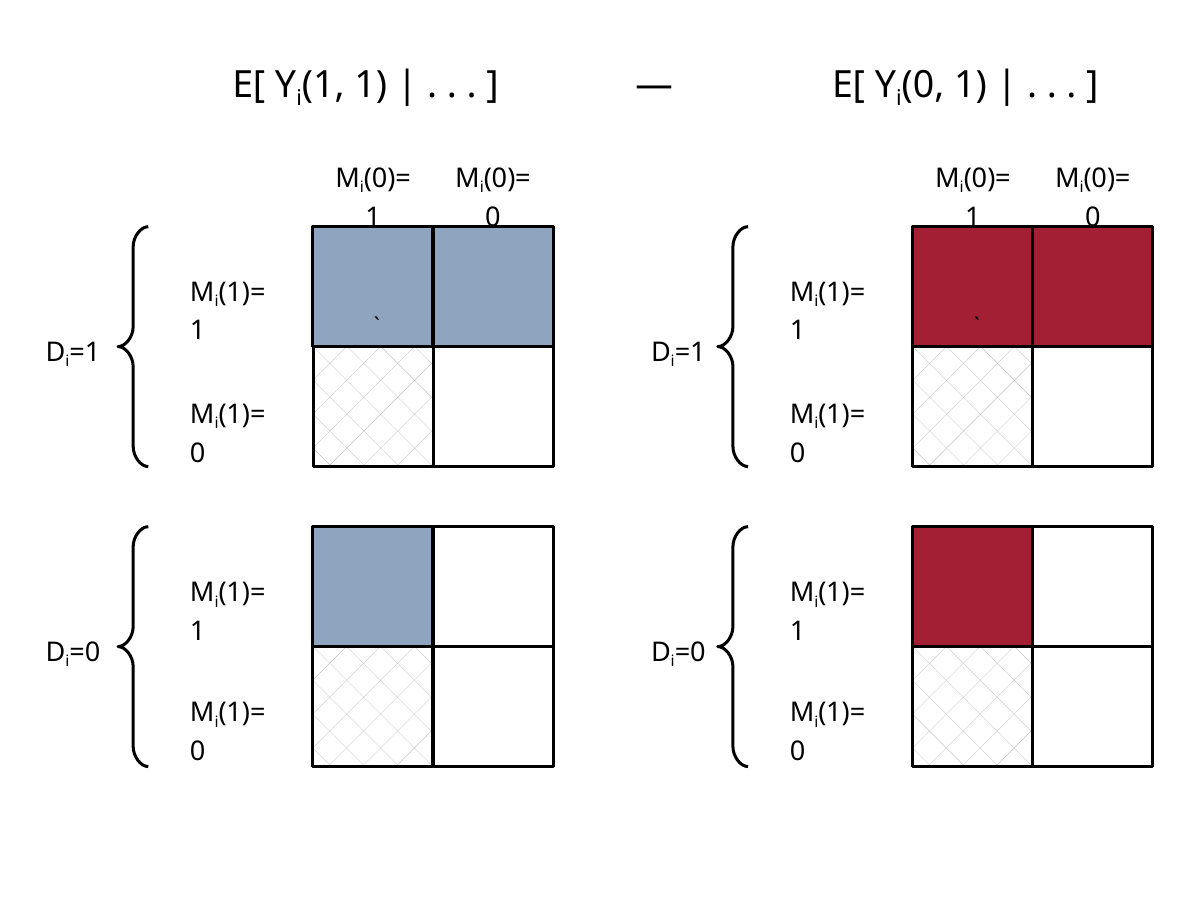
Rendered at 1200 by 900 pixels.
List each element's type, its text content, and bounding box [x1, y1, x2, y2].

text_box Mi(0)=1 [912, 168, 1032, 313]
text_box Mi(1)=0 [775, 685, 895, 848]
text_box [312, 526, 554, 767]
text_box Di=1 [125, 338, 133, 355]
text_box Mi(0)=0 [1032, 151, 1153, 313]
text_box Di=1 [725, 325, 739, 438]
text_box Mi(1)=1 [175, 565, 296, 685]
text_box Mi(0)=0 [433, 151, 553, 313]
text_box Di=0 [725, 625, 739, 738]
text_box [312, 226, 554, 467]
text_box Mi(1)=1 [775, 265, 895, 387]
text_box Mi(1)=1 [175, 265, 296, 387]
text_box Mi(1)=0 [175, 387, 296, 549]
text_box Di=0 [618, 625, 731, 738]
text_box [912, 313, 1153, 467]
text_box Di=0 [125, 638, 133, 655]
text_box Mi(0)=1 [313, 168, 433, 313]
text_box Di=0 [13, 625, 131, 738]
text_box E[ Yi(1, 1) | . . . ] [193, 50, 539, 168]
text_box Mi(1)=1 [775, 565, 895, 685]
text_box Di=1 [13, 325, 131, 438]
text_box Mi(1)=0 [175, 685, 296, 848]
text_box [912, 526, 1153, 767]
text_box E[ Yi(0, 1) | . . . ] [792, 50, 1138, 168]
text_box Di=1 [618, 325, 731, 438]
text_box Mi(1)=0 [775, 387, 895, 549]
text_box — [615, 50, 693, 113]
